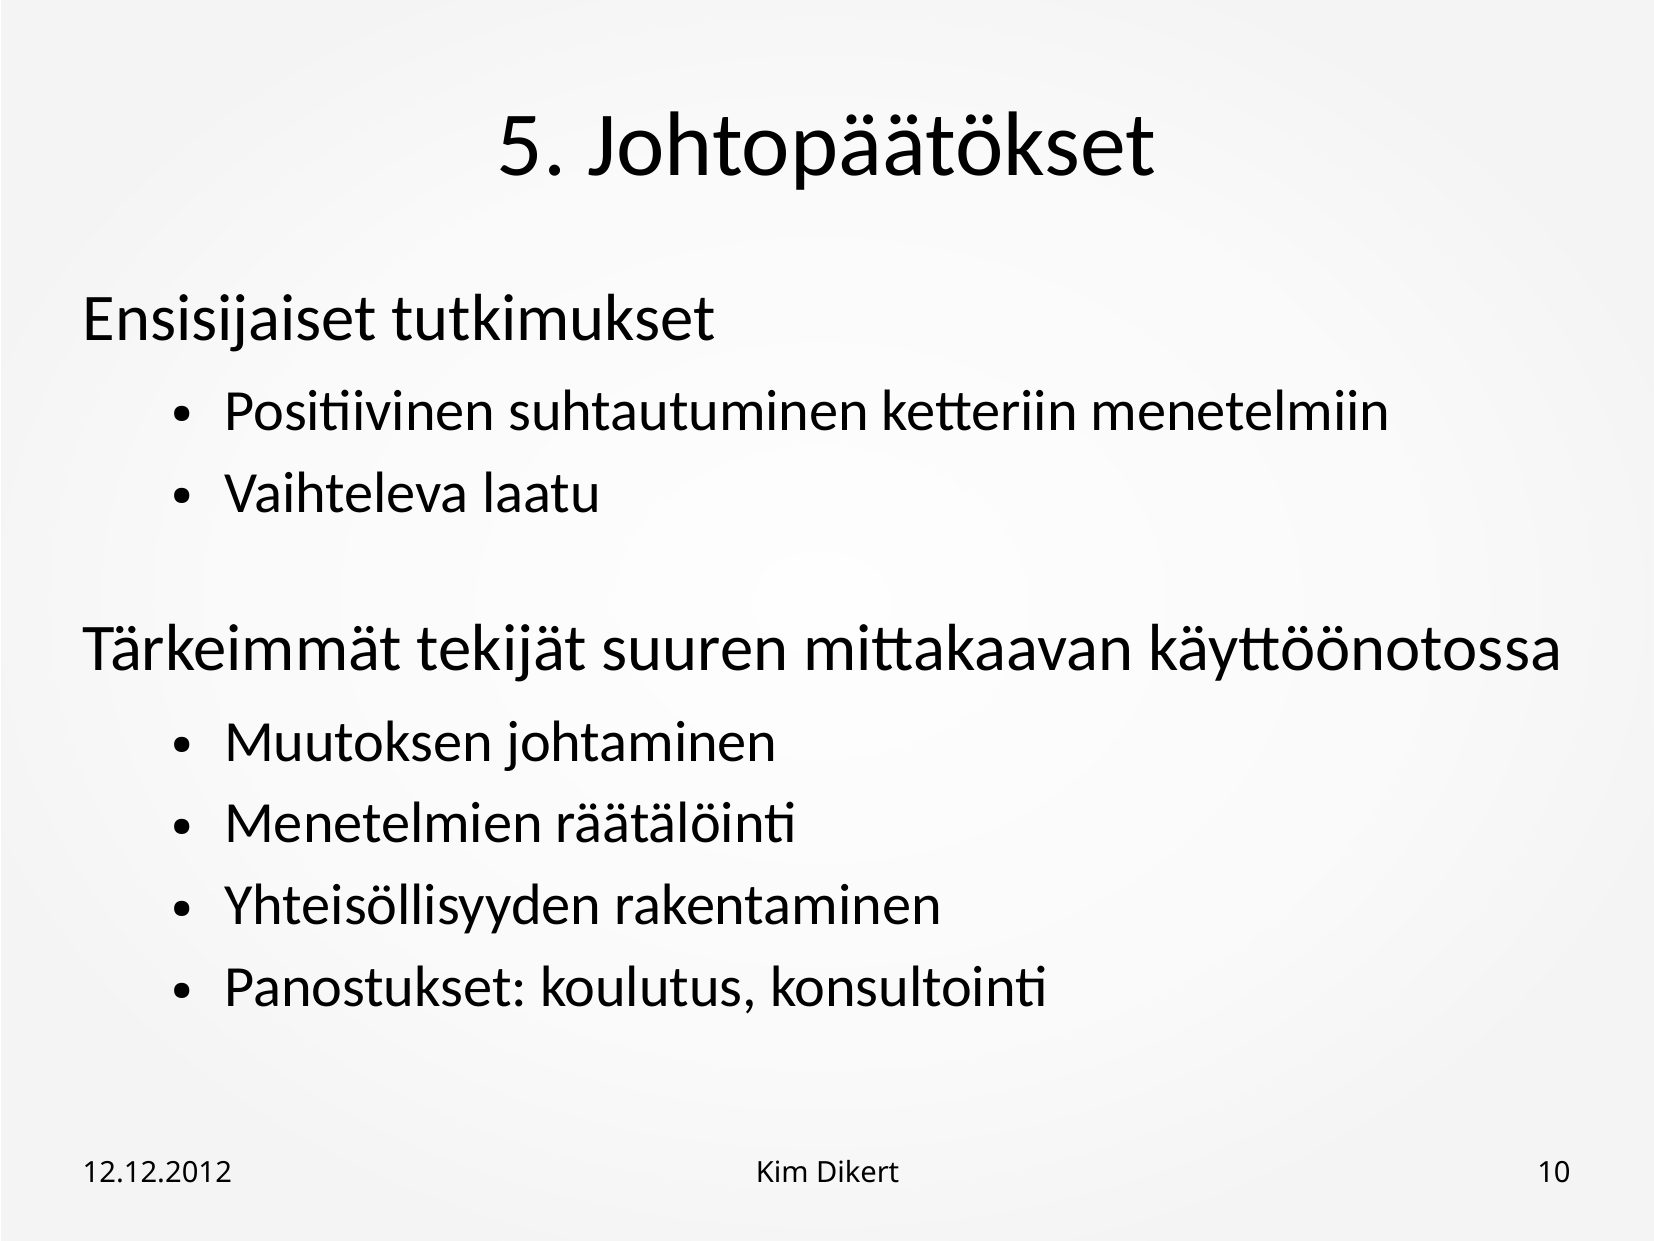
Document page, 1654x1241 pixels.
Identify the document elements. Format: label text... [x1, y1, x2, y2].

title 5. Johtopäätökset [82, 49, 1571, 257]
list Tärkeimmät tekijät suuren mittakaavan käyttöönotossa Muutoksen johtaminen Menetelmien räätälöinti Yhteisöllisyyden rakentaminen Panostukset: koulutus, konsultointi [82, 620, 1571, 1088]
list Ensisijaiset tutkimukset Positiivinen suhtautuminen ketteriin menetelmiin Vaihteleva laatu [82, 290, 1571, 568]
